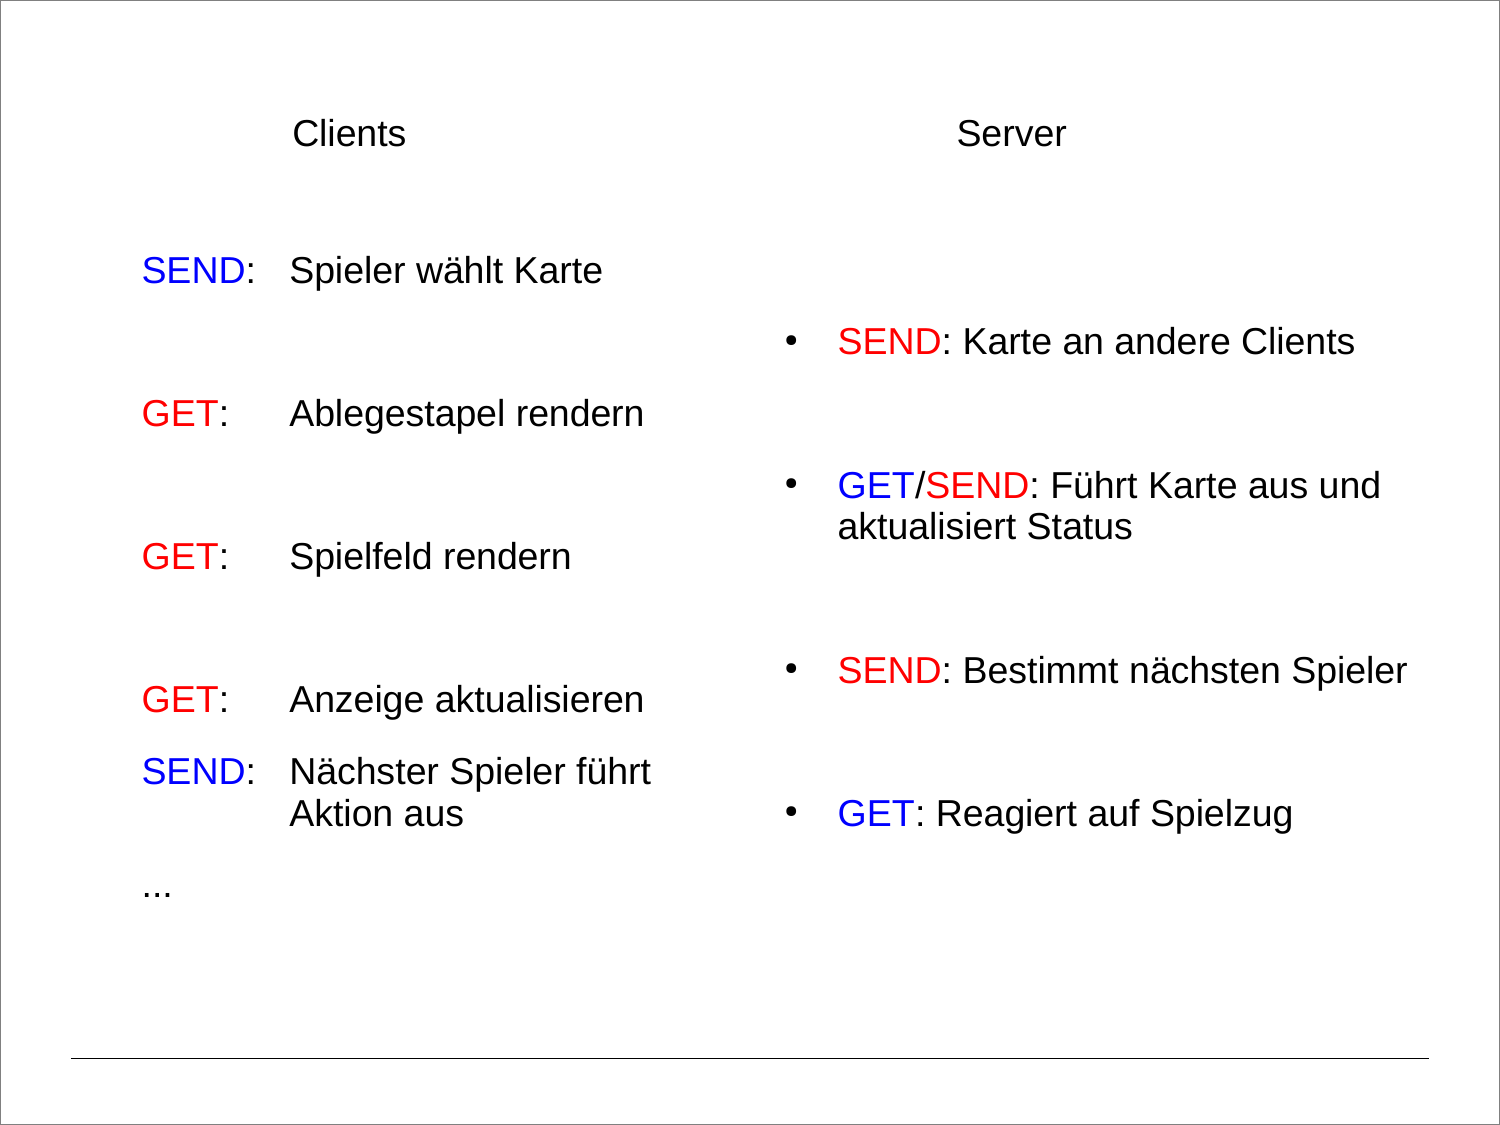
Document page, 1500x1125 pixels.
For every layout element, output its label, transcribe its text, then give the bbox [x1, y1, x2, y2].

list SEND: Spieler wählt Karte GET: Ablegestapel rendern GET: Spielfeld rendern GET: Anzeige aktualisieren SEND: Nächster Spieler führt Aktion aus ... [70, 249, 734, 1024]
title Clients Server [70, 66, 1430, 191]
list SEND: Karte an andere Clients GET/SEND: Führt Karte aus und aktualisiert Status SEND: Bestimmt nächsten Spieler GET: Reagiert auf Spielzug [766, 249, 1430, 1024]
